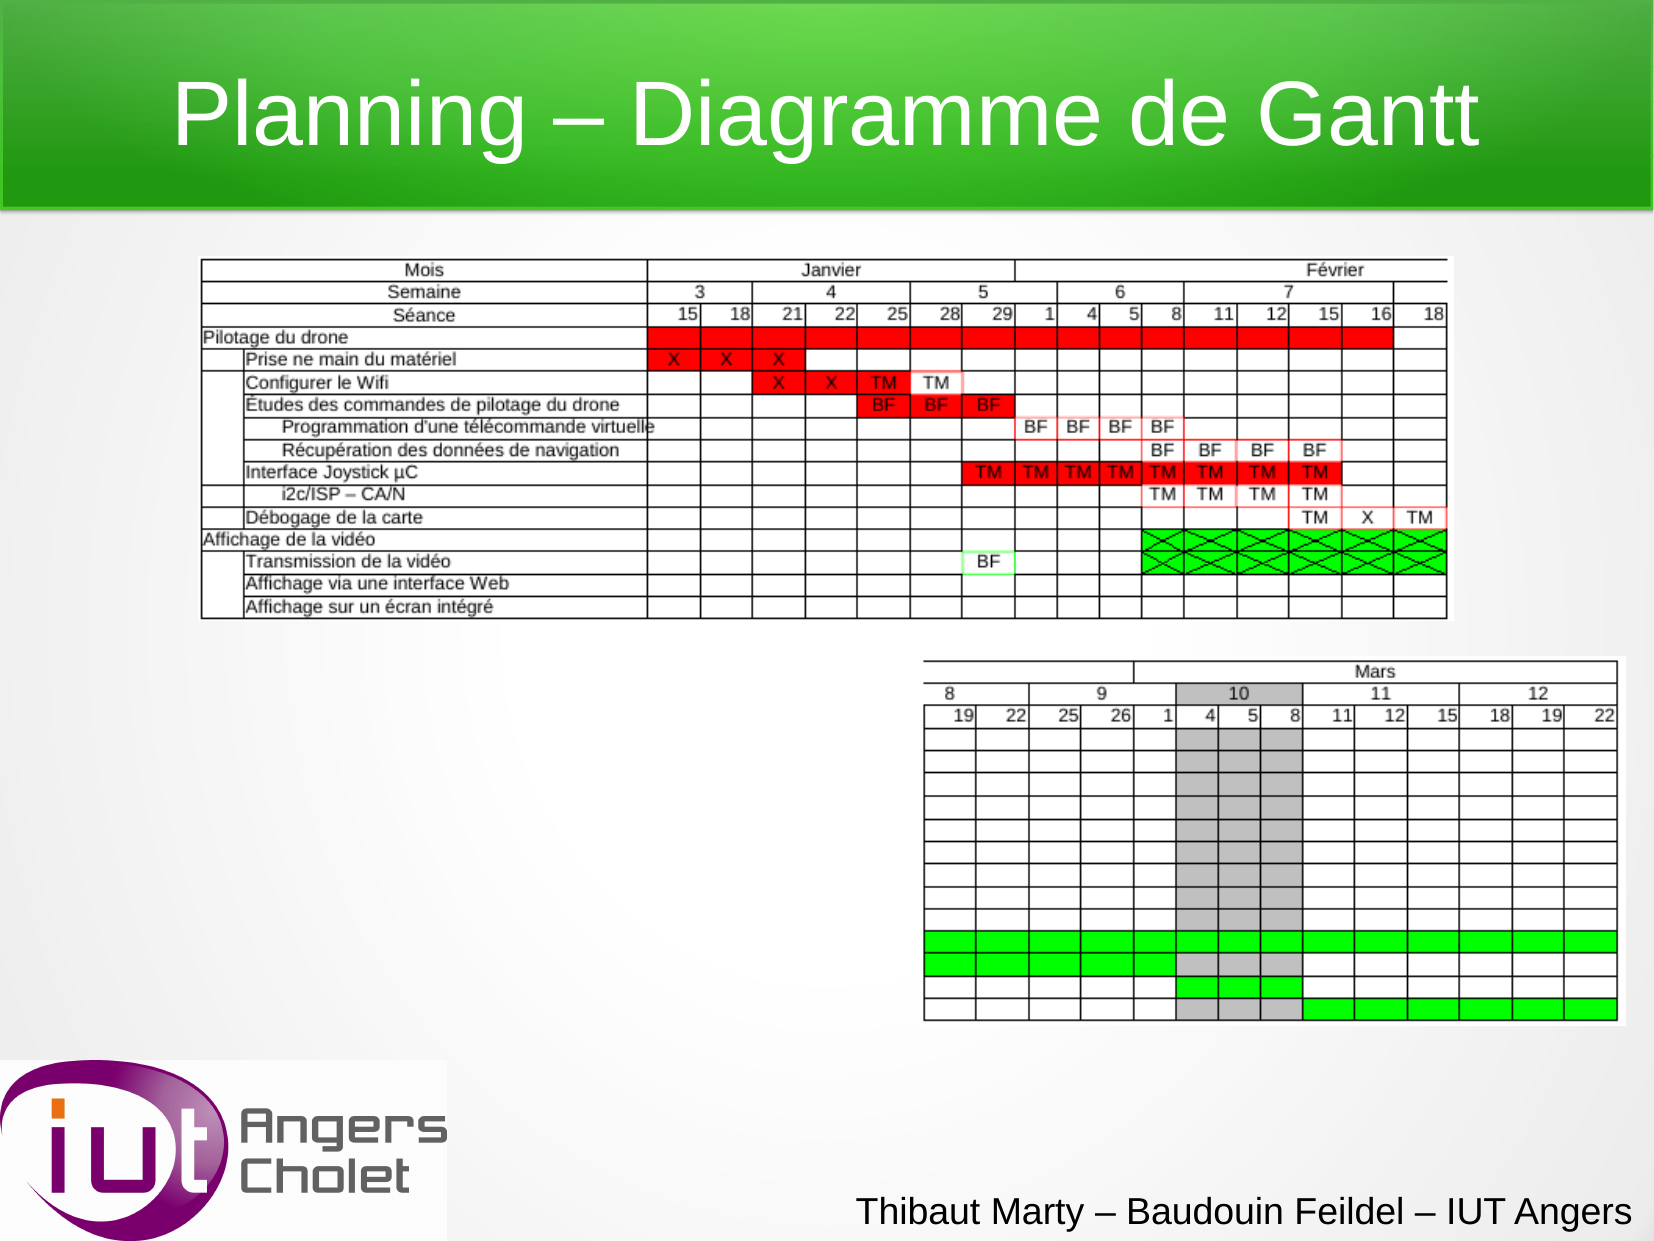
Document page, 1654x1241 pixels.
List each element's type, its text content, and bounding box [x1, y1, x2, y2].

picture [0, 1060, 447, 1241]
picture [198, 256, 1454, 621]
picture [919, 656, 1626, 1026]
title Planning – Diagramme de Gantt [82, 49, 1571, 179]
